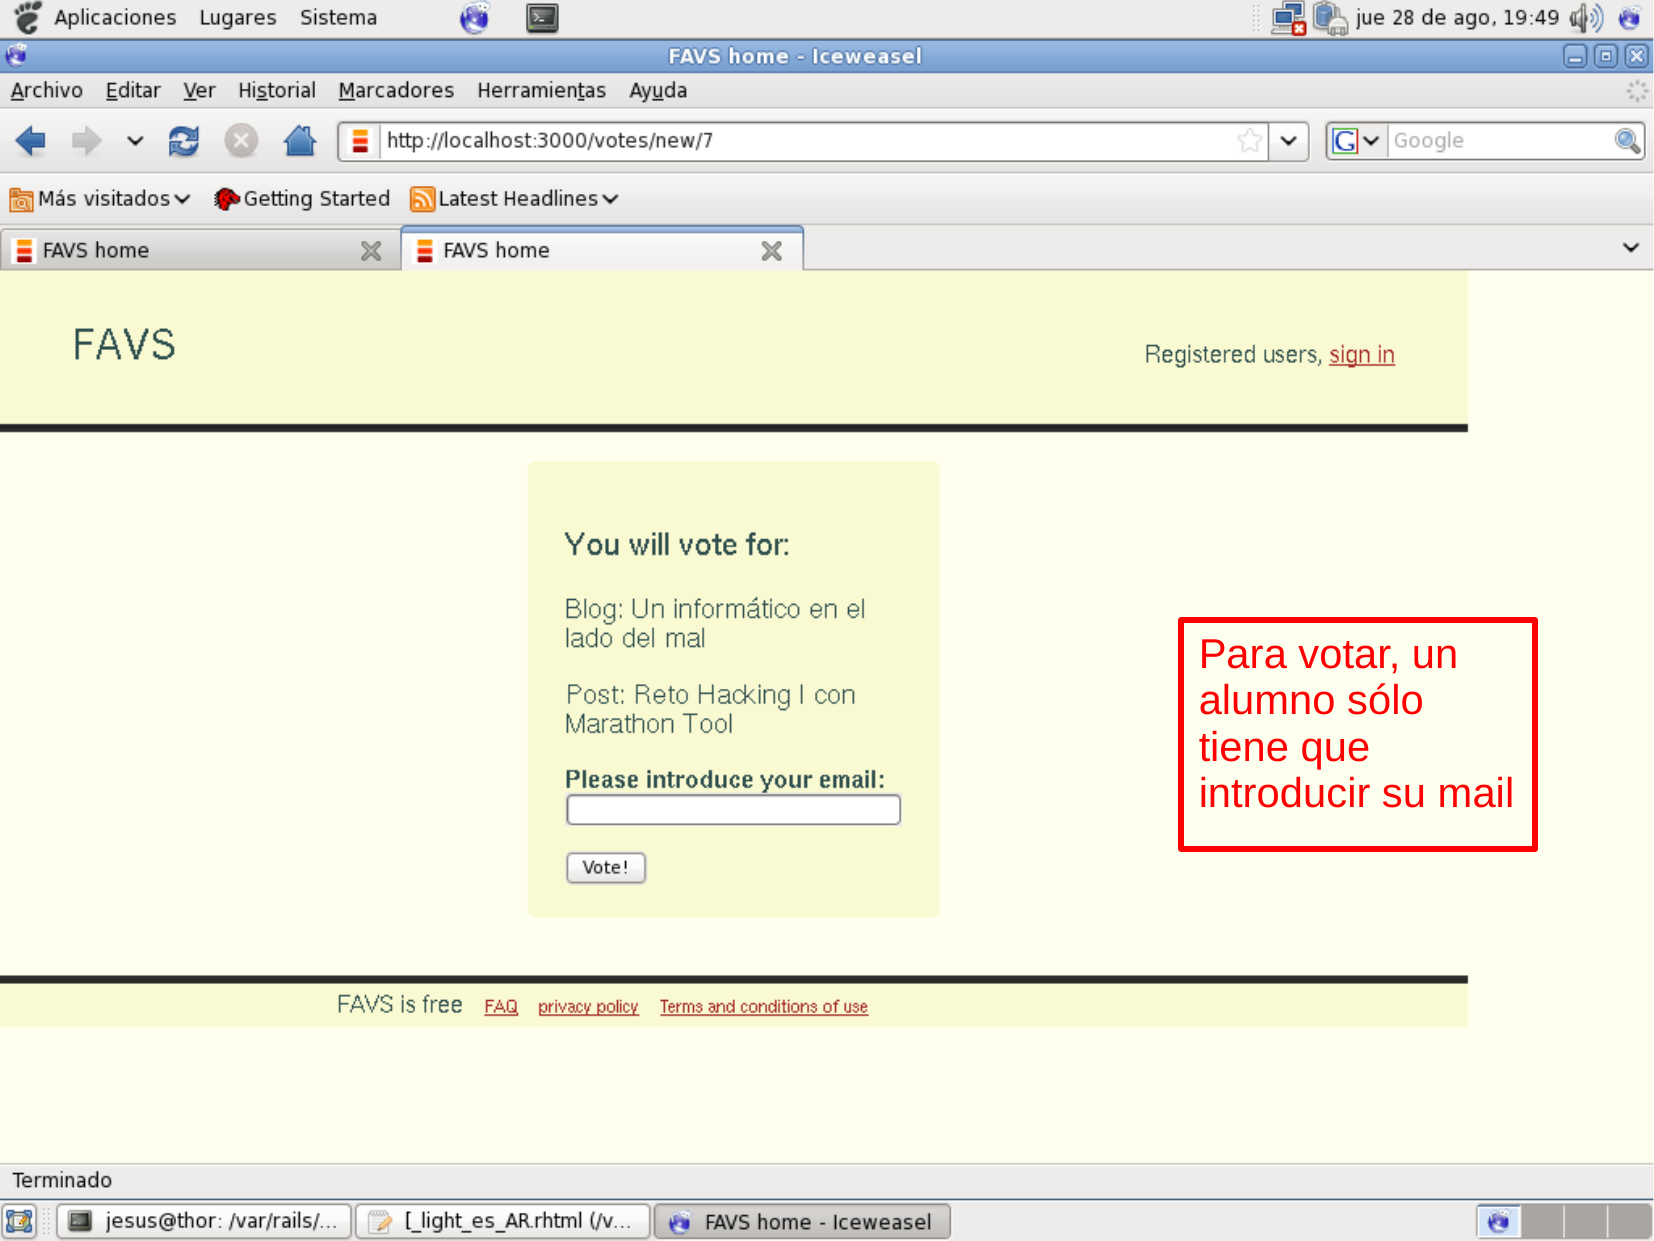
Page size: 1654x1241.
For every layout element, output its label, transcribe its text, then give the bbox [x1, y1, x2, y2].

text_box Para votar, un alumno sólo tiene que introducir su mail [1181, 620, 1536, 849]
picture [0, 0, 1654, 1241]
